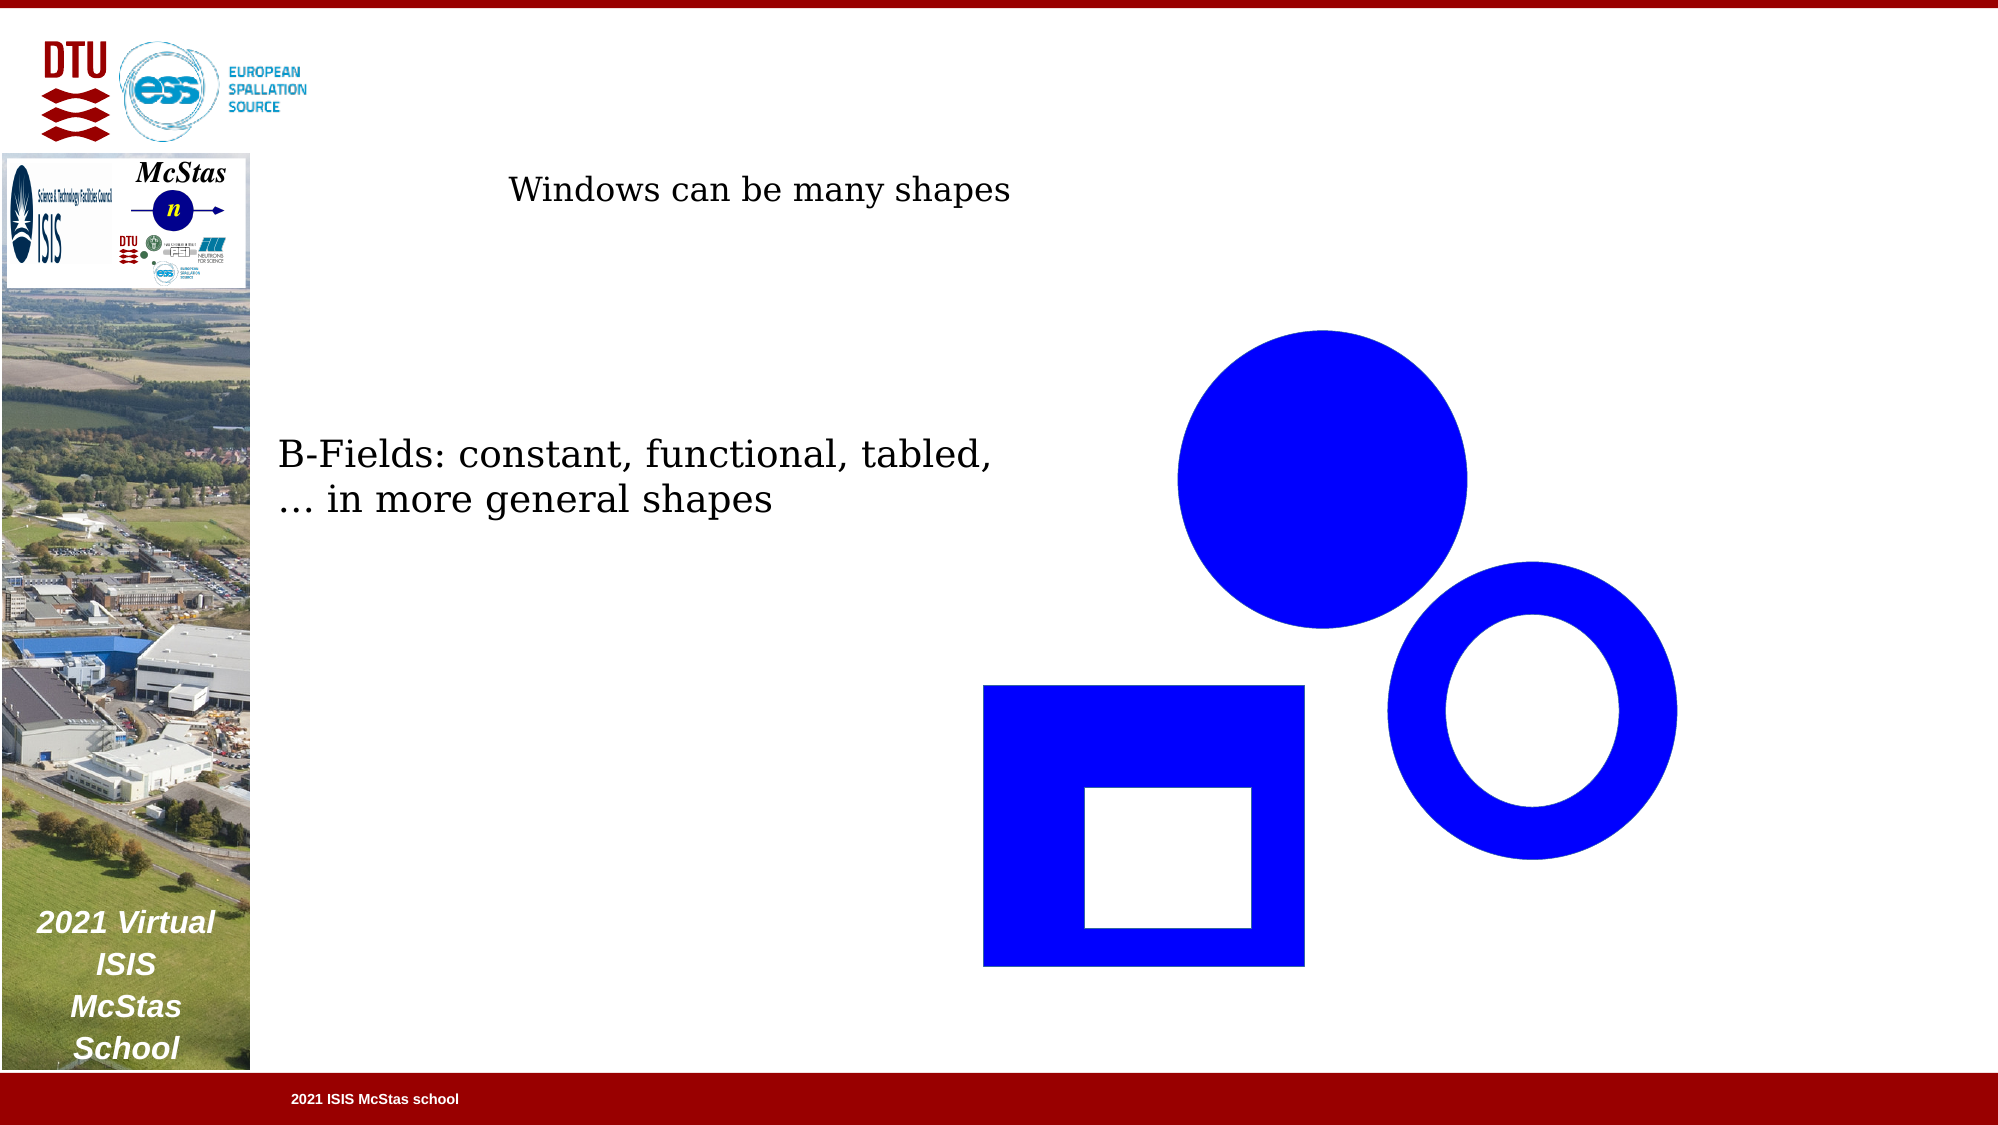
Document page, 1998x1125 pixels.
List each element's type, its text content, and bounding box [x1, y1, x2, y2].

text_box [983, 685, 1305, 966]
text_box B-Fields: constant, functional, tabled, … in more general shapes [272, 425, 1004, 526]
text_box [1387, 561, 1678, 860]
text_box [1177, 330, 1468, 629]
picture [119, 41, 307, 142]
text_box Windows can be many shapes [508, 168, 1450, 209]
picture [2, 153, 250, 1070]
